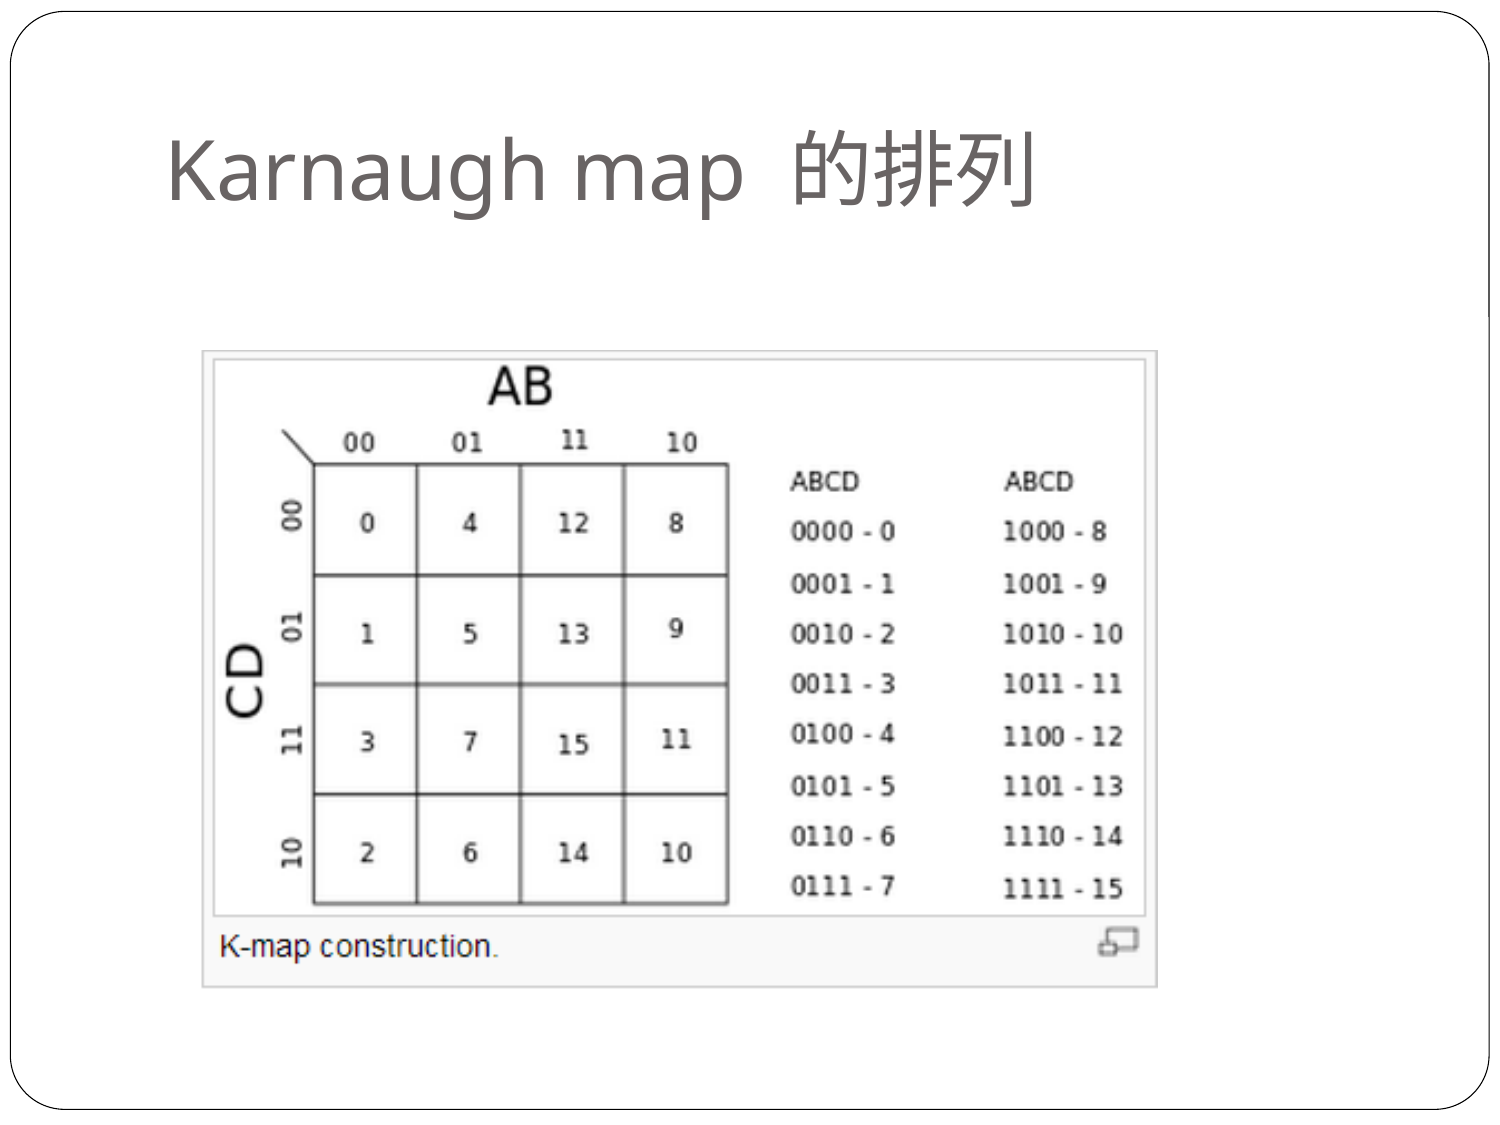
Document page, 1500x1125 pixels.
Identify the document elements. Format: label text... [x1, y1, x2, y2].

title Karnaugh map 的排列 [150, 9, 1426, 233]
picture [200, 350, 1158, 993]
